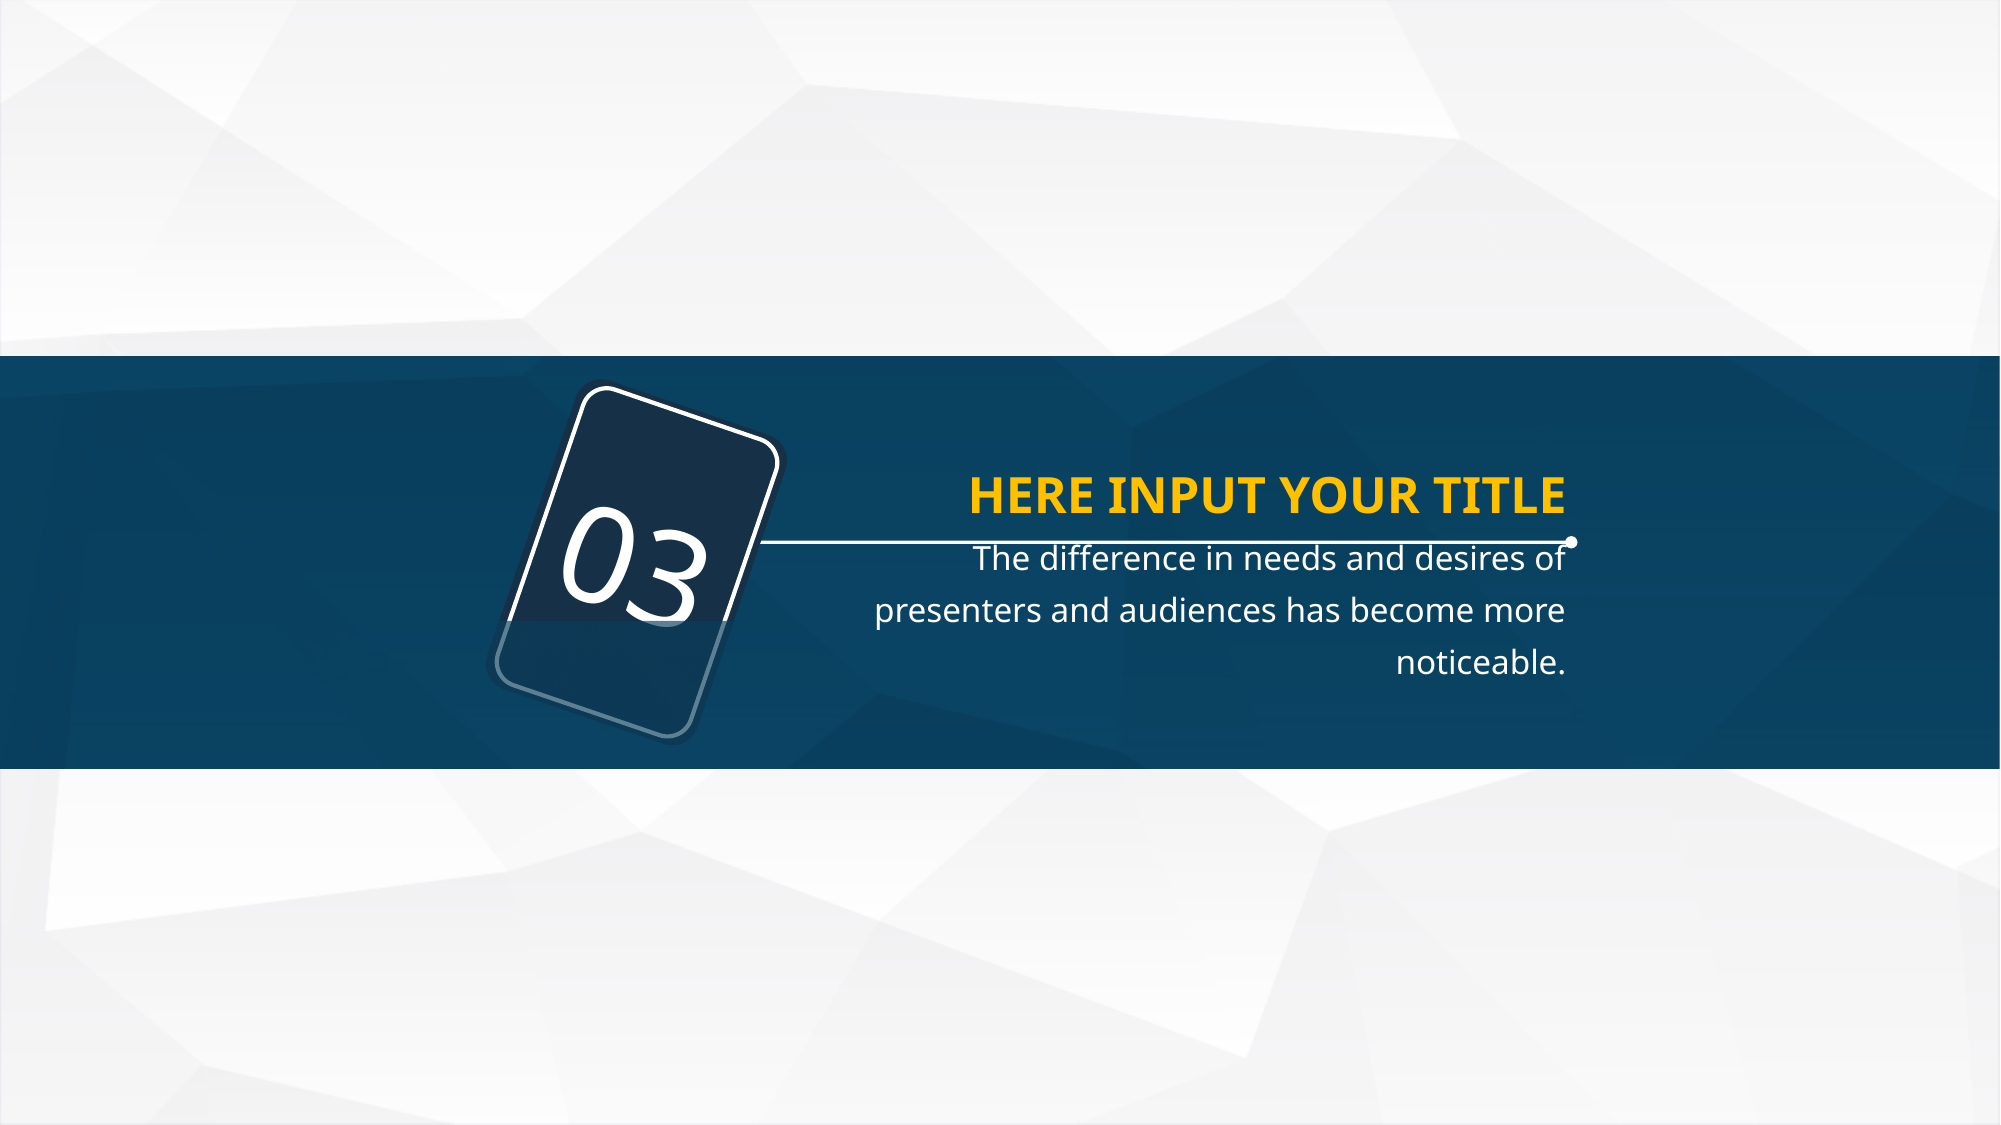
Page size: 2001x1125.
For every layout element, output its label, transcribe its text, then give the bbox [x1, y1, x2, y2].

text_box HERE INPUT YOUR TITLE [803, 457, 1567, 543]
text_box 03 [509, 388, 778, 620]
picture [0, 0, 2000, 1125]
text_box [486, 379, 787, 745]
text_box The difference in needs and desires of presenters and audiences has become more noticeable. [832, 549, 1567, 657]
